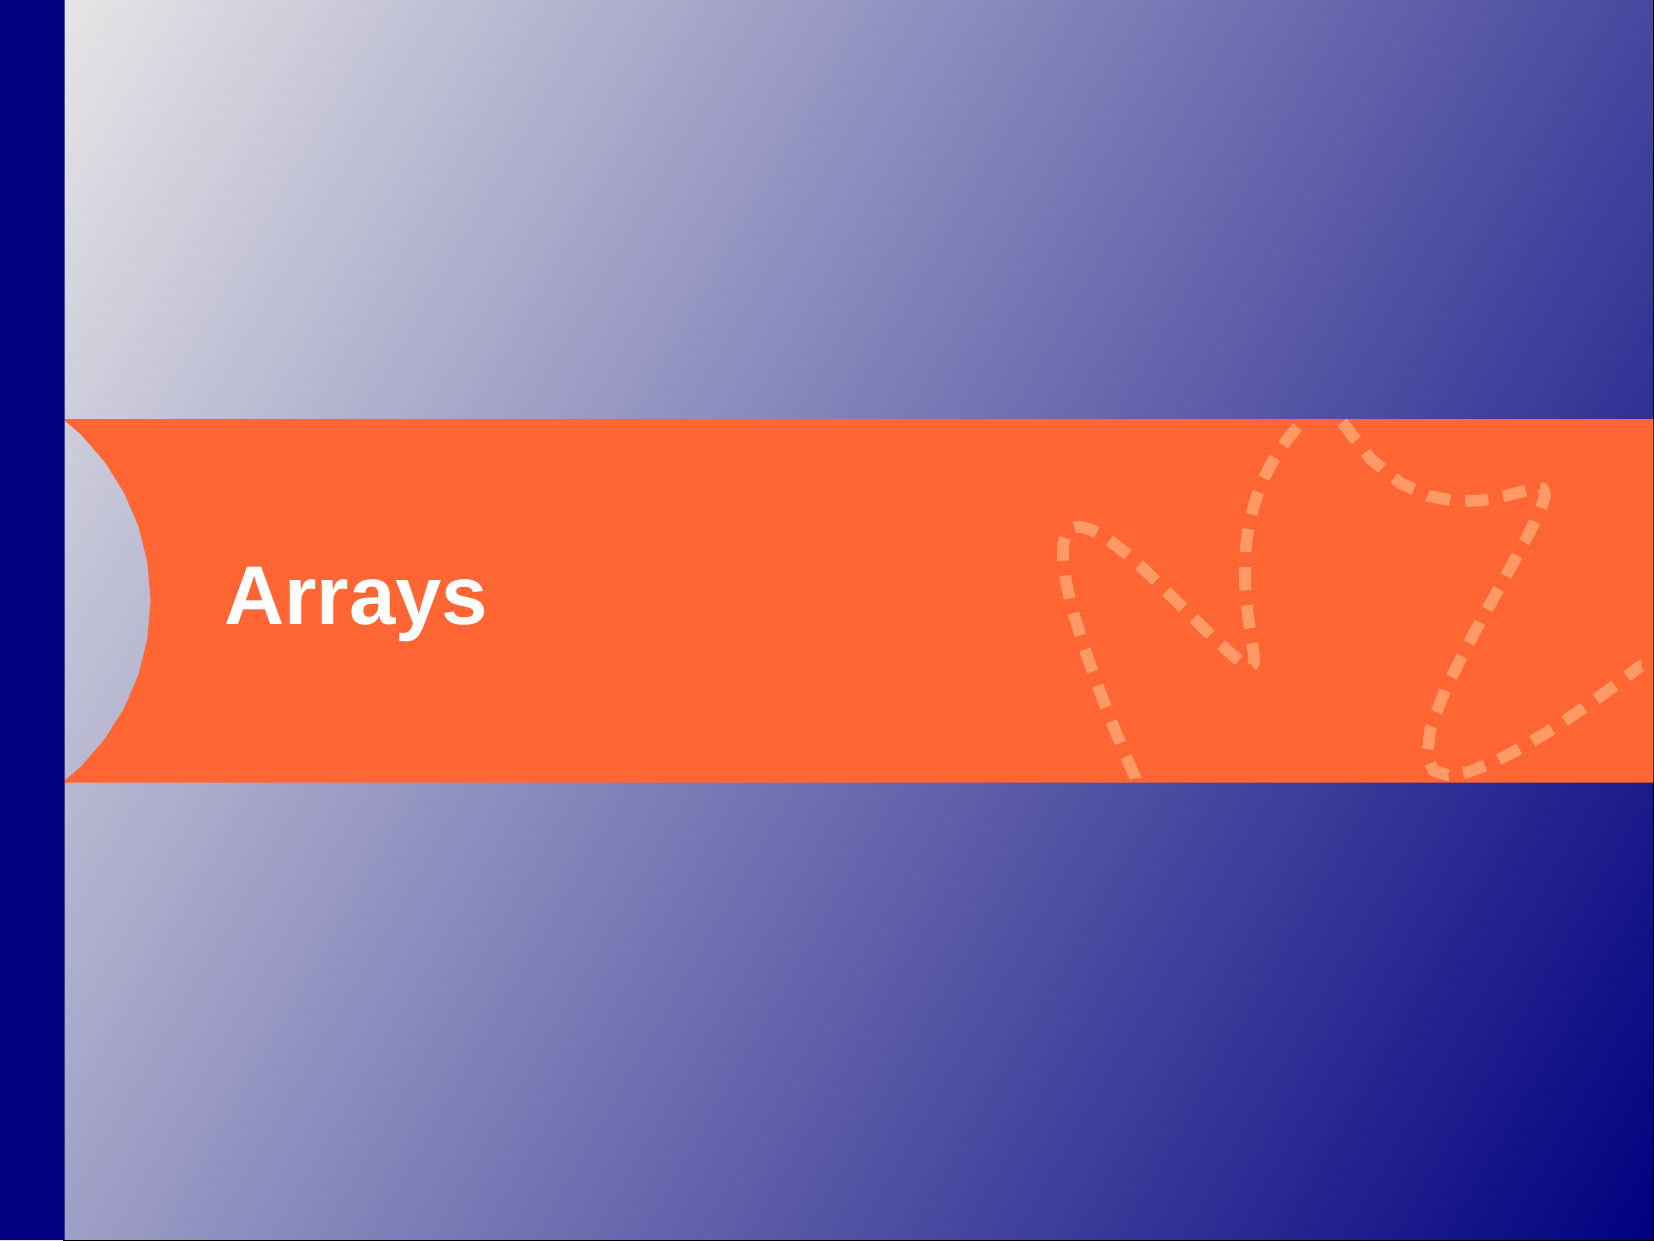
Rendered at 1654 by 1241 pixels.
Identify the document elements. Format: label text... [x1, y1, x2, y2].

title Arrays [224, 497, 1093, 704]
